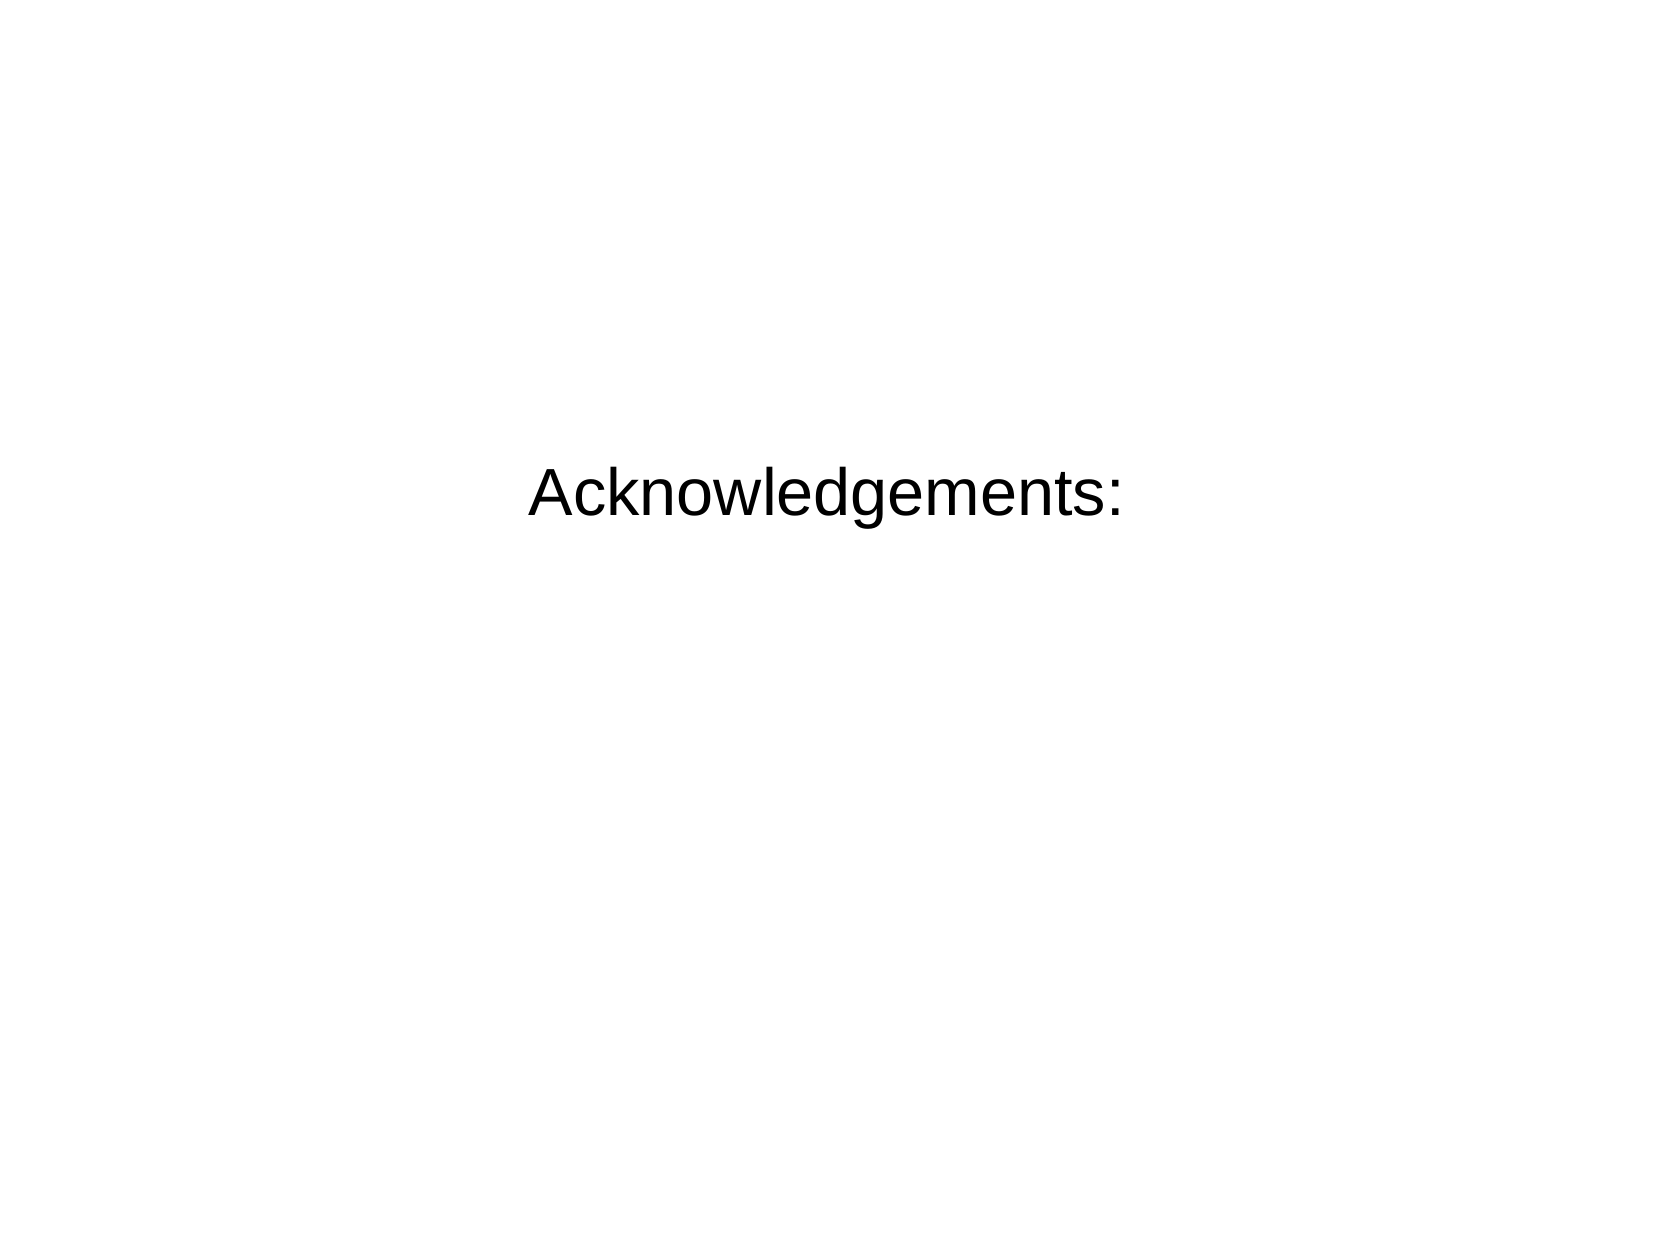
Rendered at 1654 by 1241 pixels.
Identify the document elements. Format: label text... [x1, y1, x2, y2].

subtitle Acknowledgements: [82, 49, 1571, 1010]
